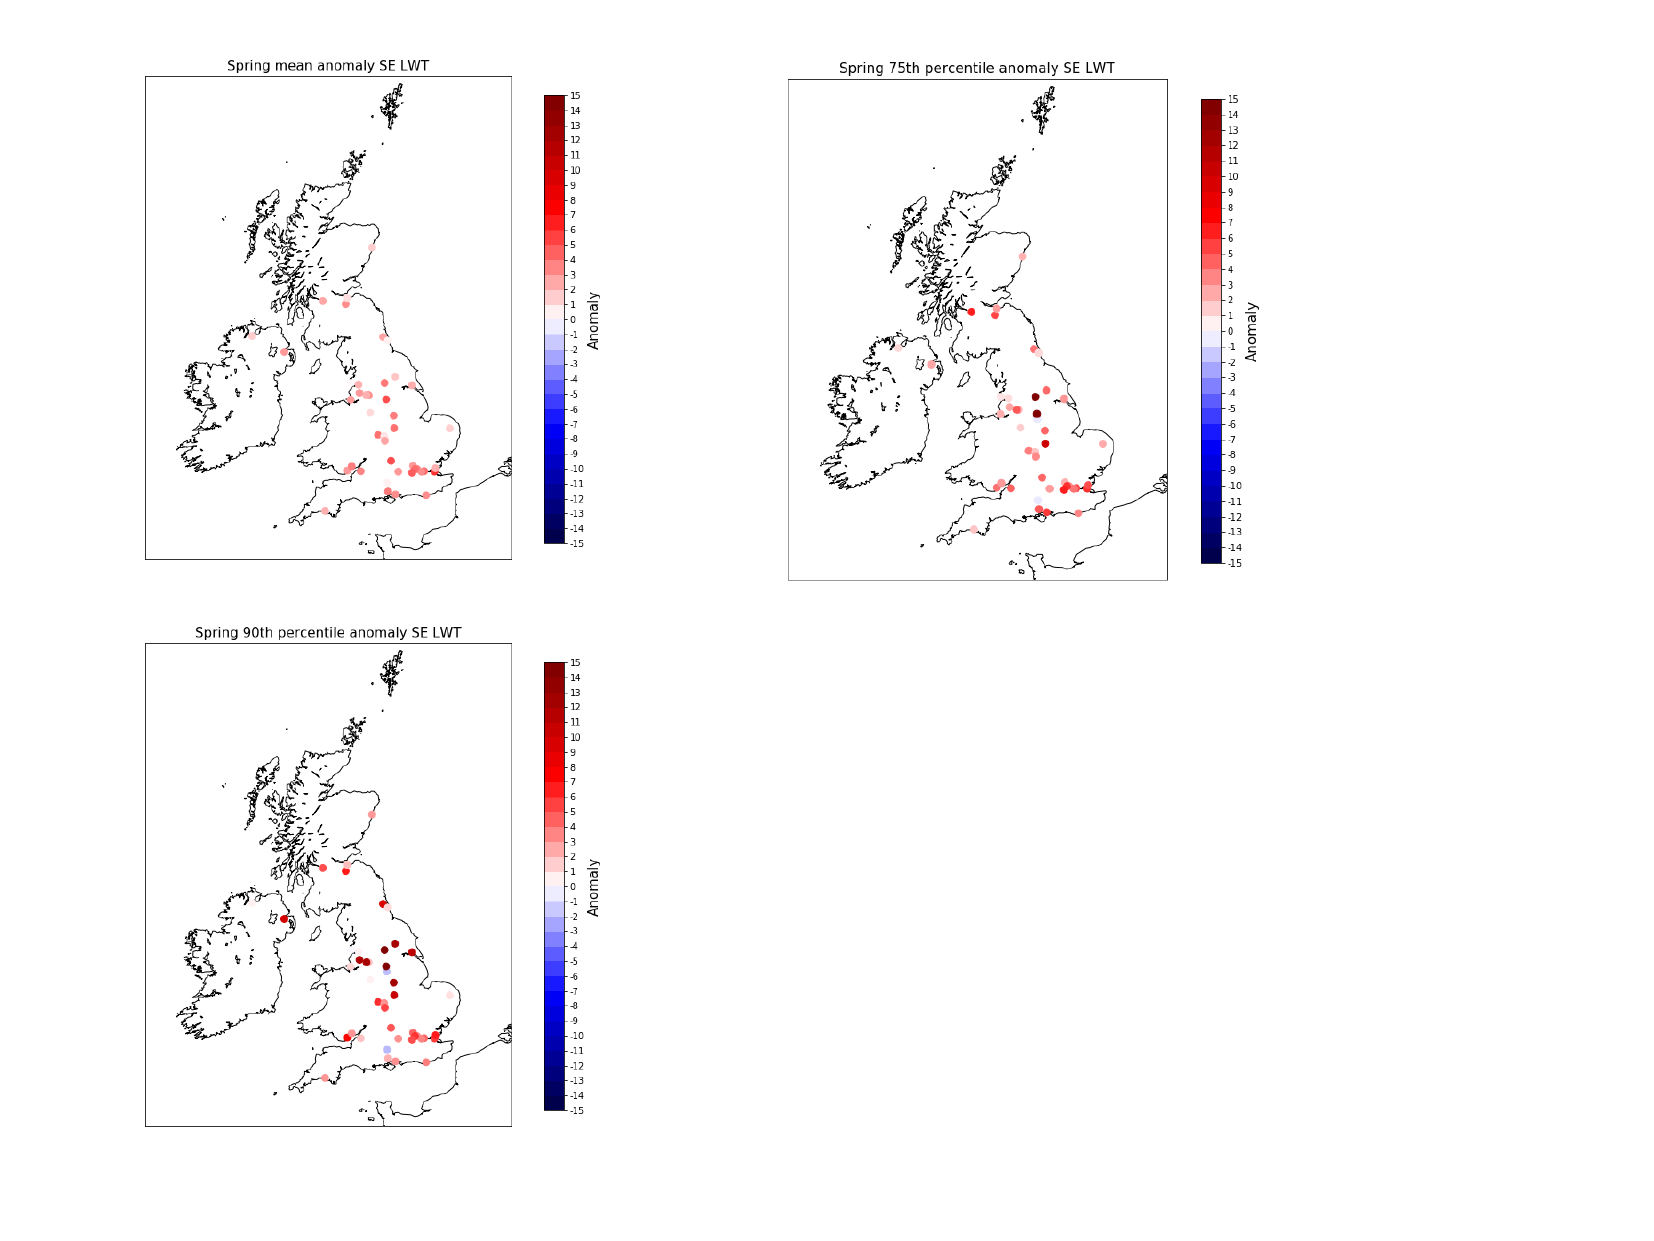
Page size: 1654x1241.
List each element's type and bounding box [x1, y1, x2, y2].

picture [0, 0, 1300, 1207]
